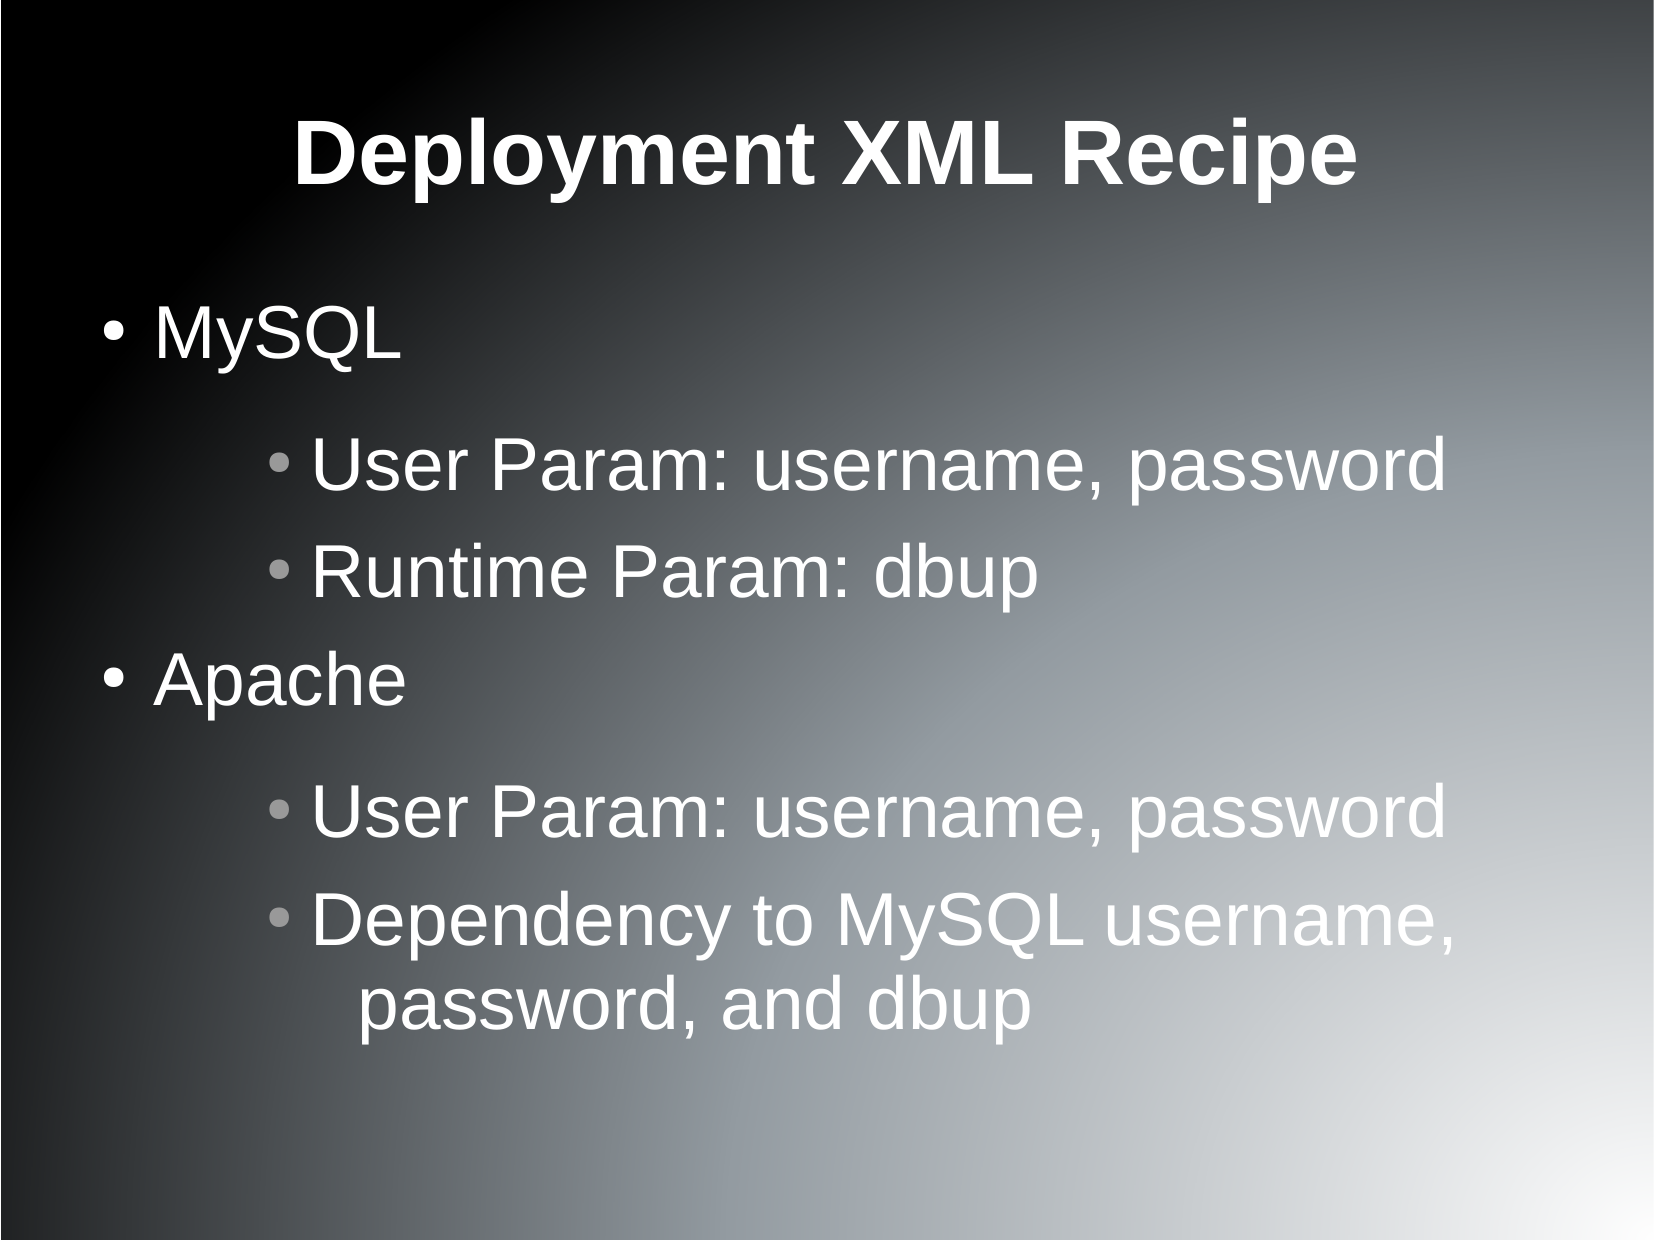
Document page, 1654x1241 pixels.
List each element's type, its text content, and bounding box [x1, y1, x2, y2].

list MySQL User Param: username, password Runtime Param: dbup Apache User Param: username, password Dependency to MySQL username, password, and dbup [82, 290, 1571, 1154]
picture [1, 0, 1654, 1240]
title Deployment XML Recipe [82, 49, 1571, 257]
